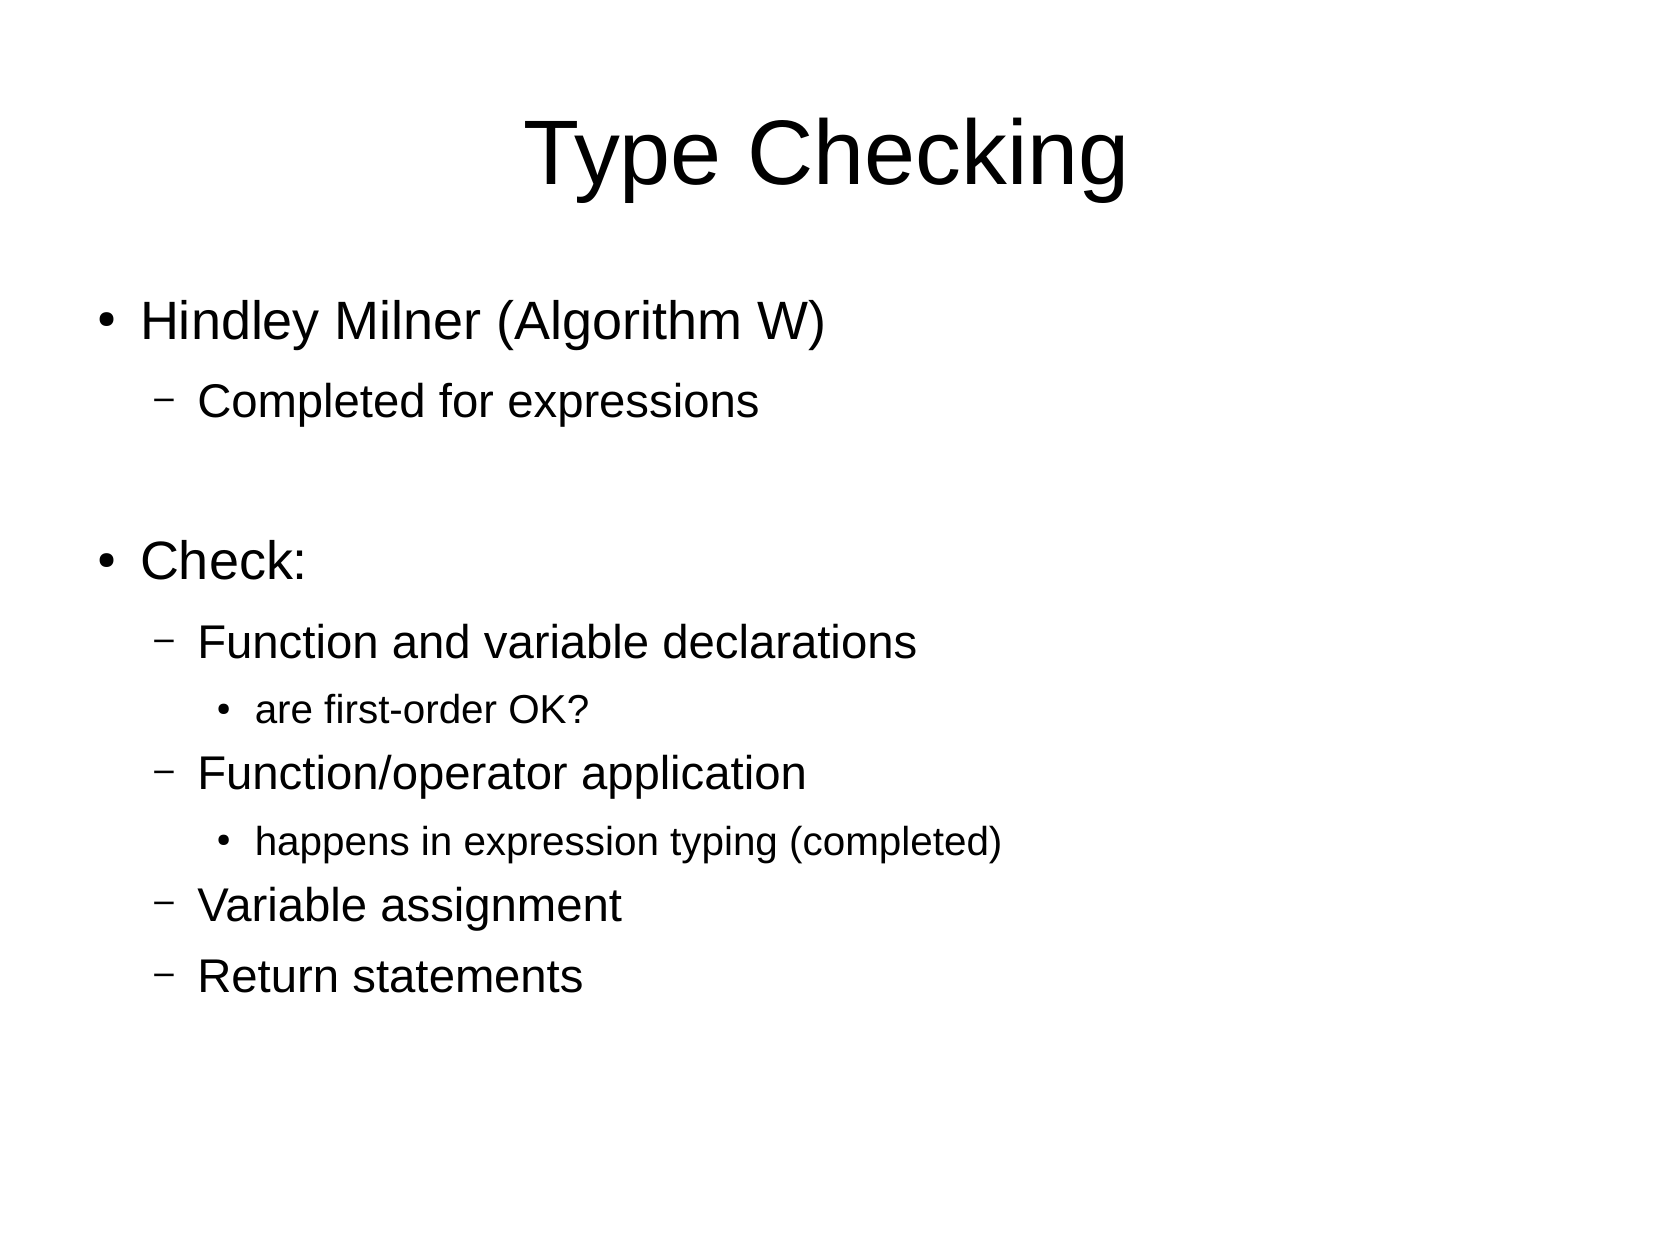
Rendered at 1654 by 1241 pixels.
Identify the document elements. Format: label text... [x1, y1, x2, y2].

title Type Checking [82, 49, 1571, 257]
list Hindley Milner (Algorithm W) Completed for expressions Check: Function and variable declarations are first-order OK? Function/operator application happens in expression typing (completed) Variable assignment Return statements [82, 290, 1571, 1010]
